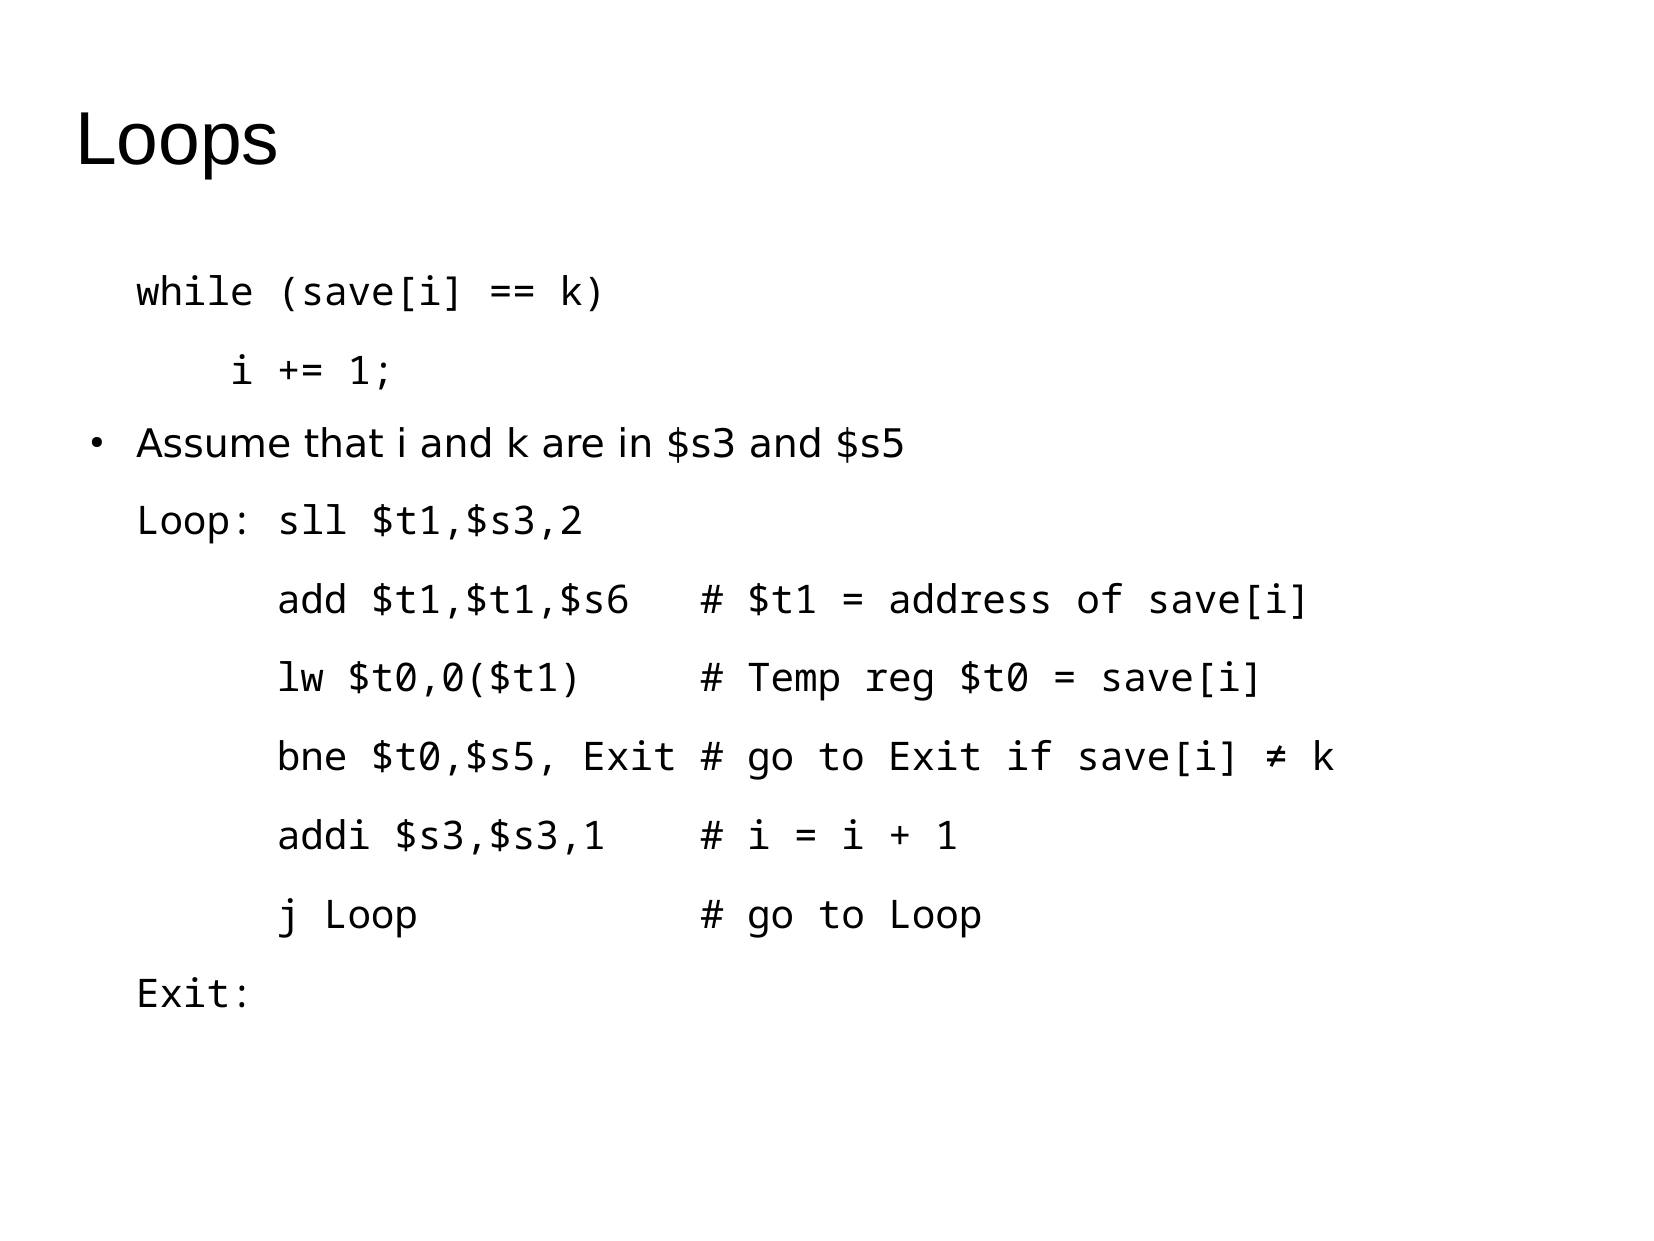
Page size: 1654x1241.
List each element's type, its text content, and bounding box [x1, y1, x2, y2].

list while (save[i] == k) i += 1; Assume that i and k are in $s3 and $s5 Loop: sll $t1,$s3,2 add $t1,$t1,$s6 # $t1 = address of save[i] lw $t0,0($t1) # Temp reg $t0 = save[i] bne $t0,$s5, Exit # go to Exit if save[i] ≠ k addi $s3,$s3,1 # i = i + 1 j Loop # go to Loop Exit: [75, 263, 1425, 1036]
title Loops [75, 44, 1425, 233]
